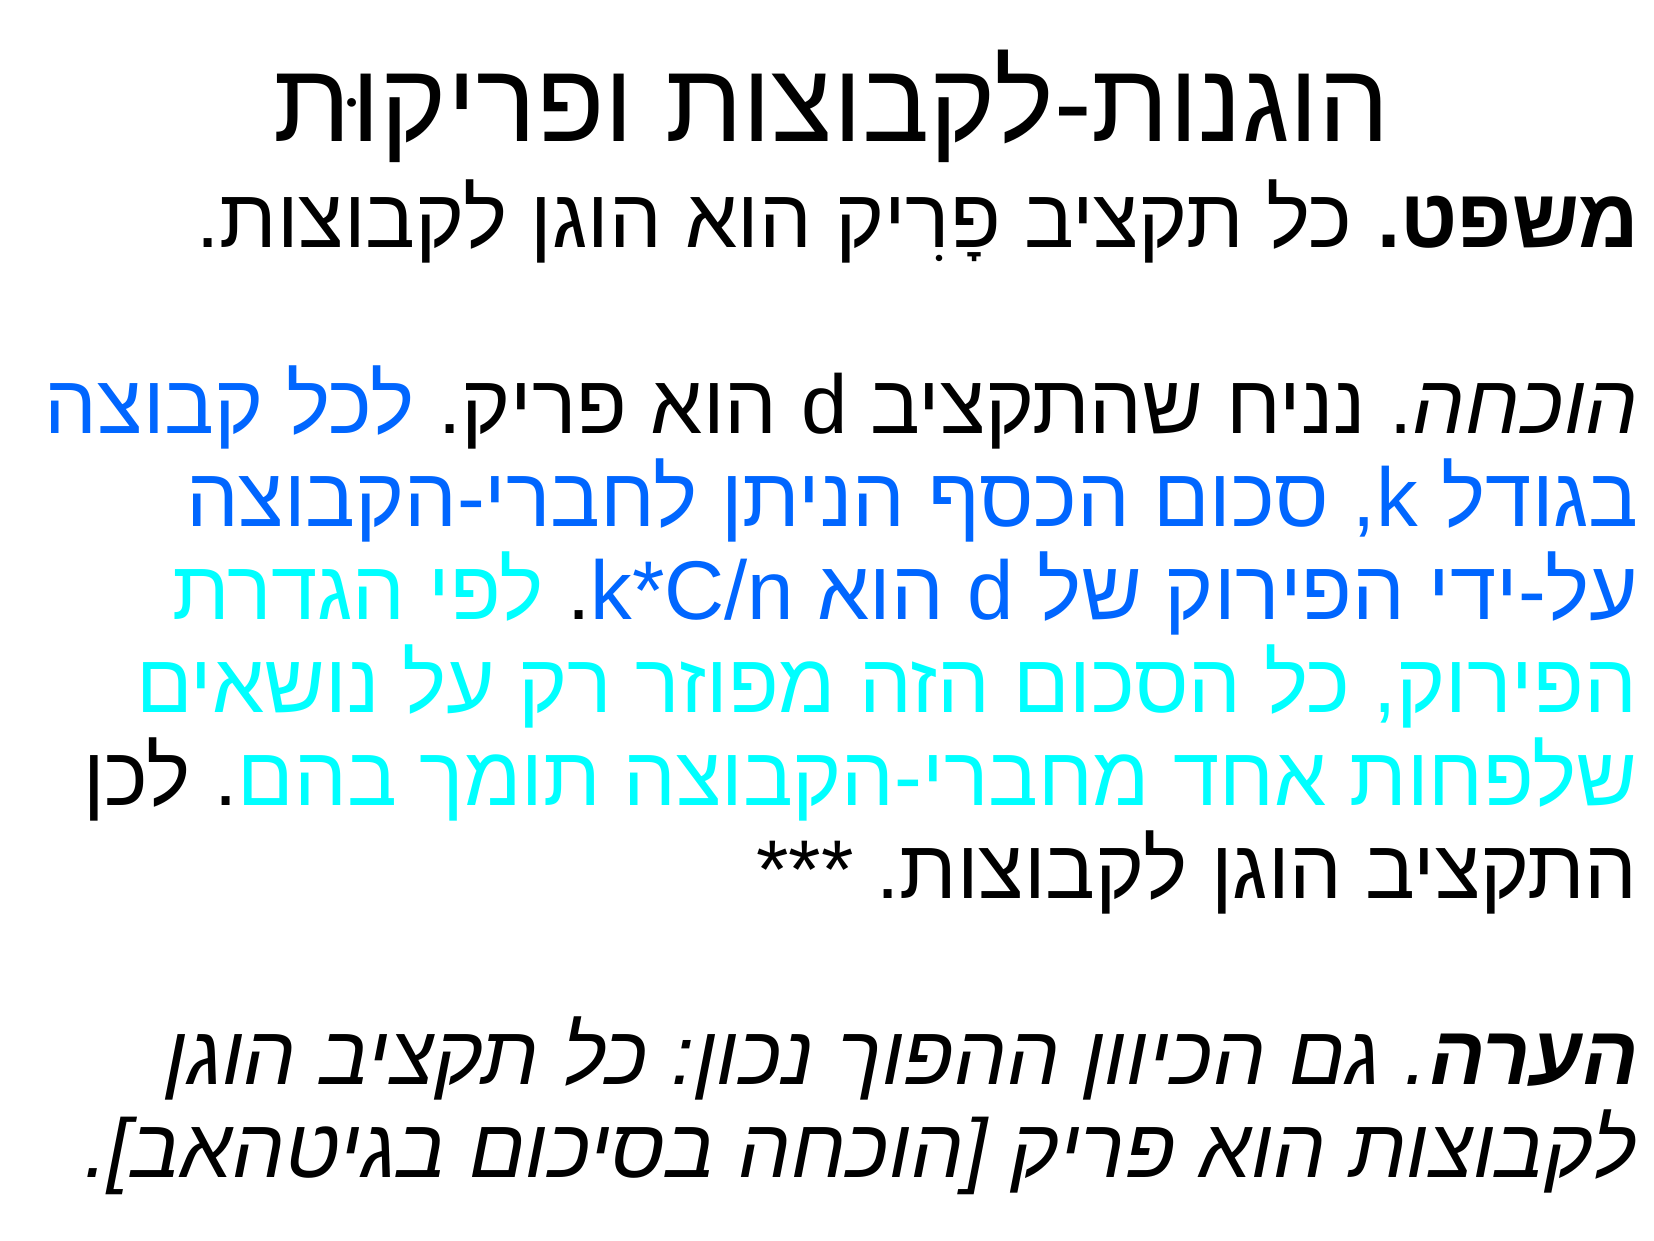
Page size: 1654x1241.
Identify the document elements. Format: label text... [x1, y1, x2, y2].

text_box משפט. כל תקציב פָרִיק הוא הוגן לקבוצות. הוכחה. נניח שהתקציב d הוא פריק. לכל קבוצה בגודל k, סכום הכסף הניתן לחברי-הקבוצה על-ידי הפירוק של d הוא k*C/n. לפי הגדרת הפירוק, כל הסכום הזה מפוזר רק על נושאים שלפחות אחד מחברי-הקבוצה תומך בהם. לכן התקציב הוגן לקבוצות. *** הערה. גם הכיוון ההפוך נכון: כל תקציב הוגן לקבוצות הוא פריק [הוכחה בסיכום בגיטהאב]. [18, 165, 1654, 1203]
title הוגנות-לקבוצות ופריקוּת [45, 0, 1621, 165]
